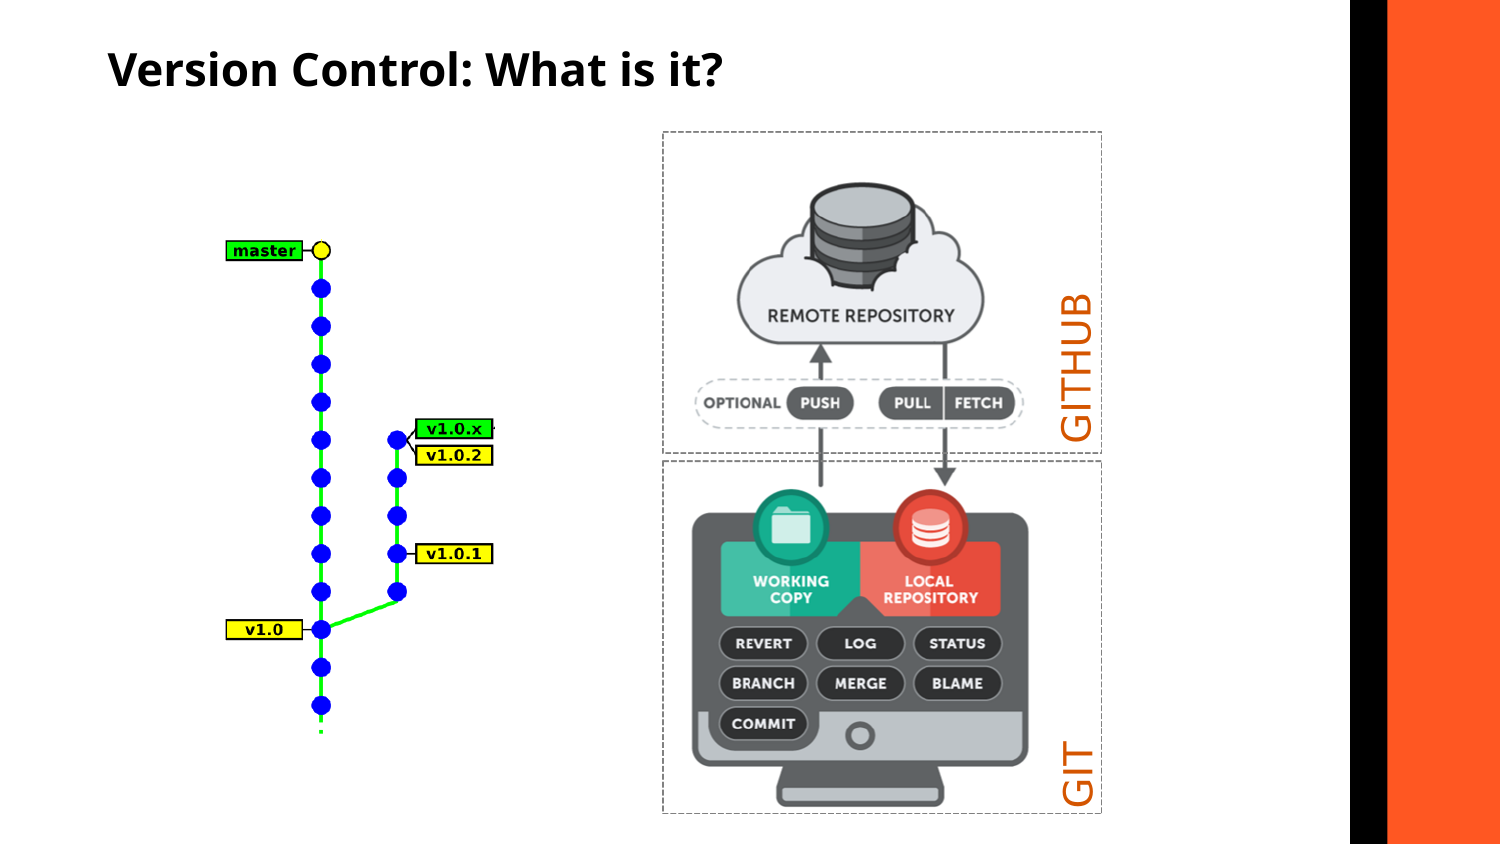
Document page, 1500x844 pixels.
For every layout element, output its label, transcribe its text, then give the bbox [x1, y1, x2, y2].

picture [662, 131, 1102, 814]
picture [202, 214, 495, 768]
text_box Version Control: What is it? [92, 33, 821, 104]
